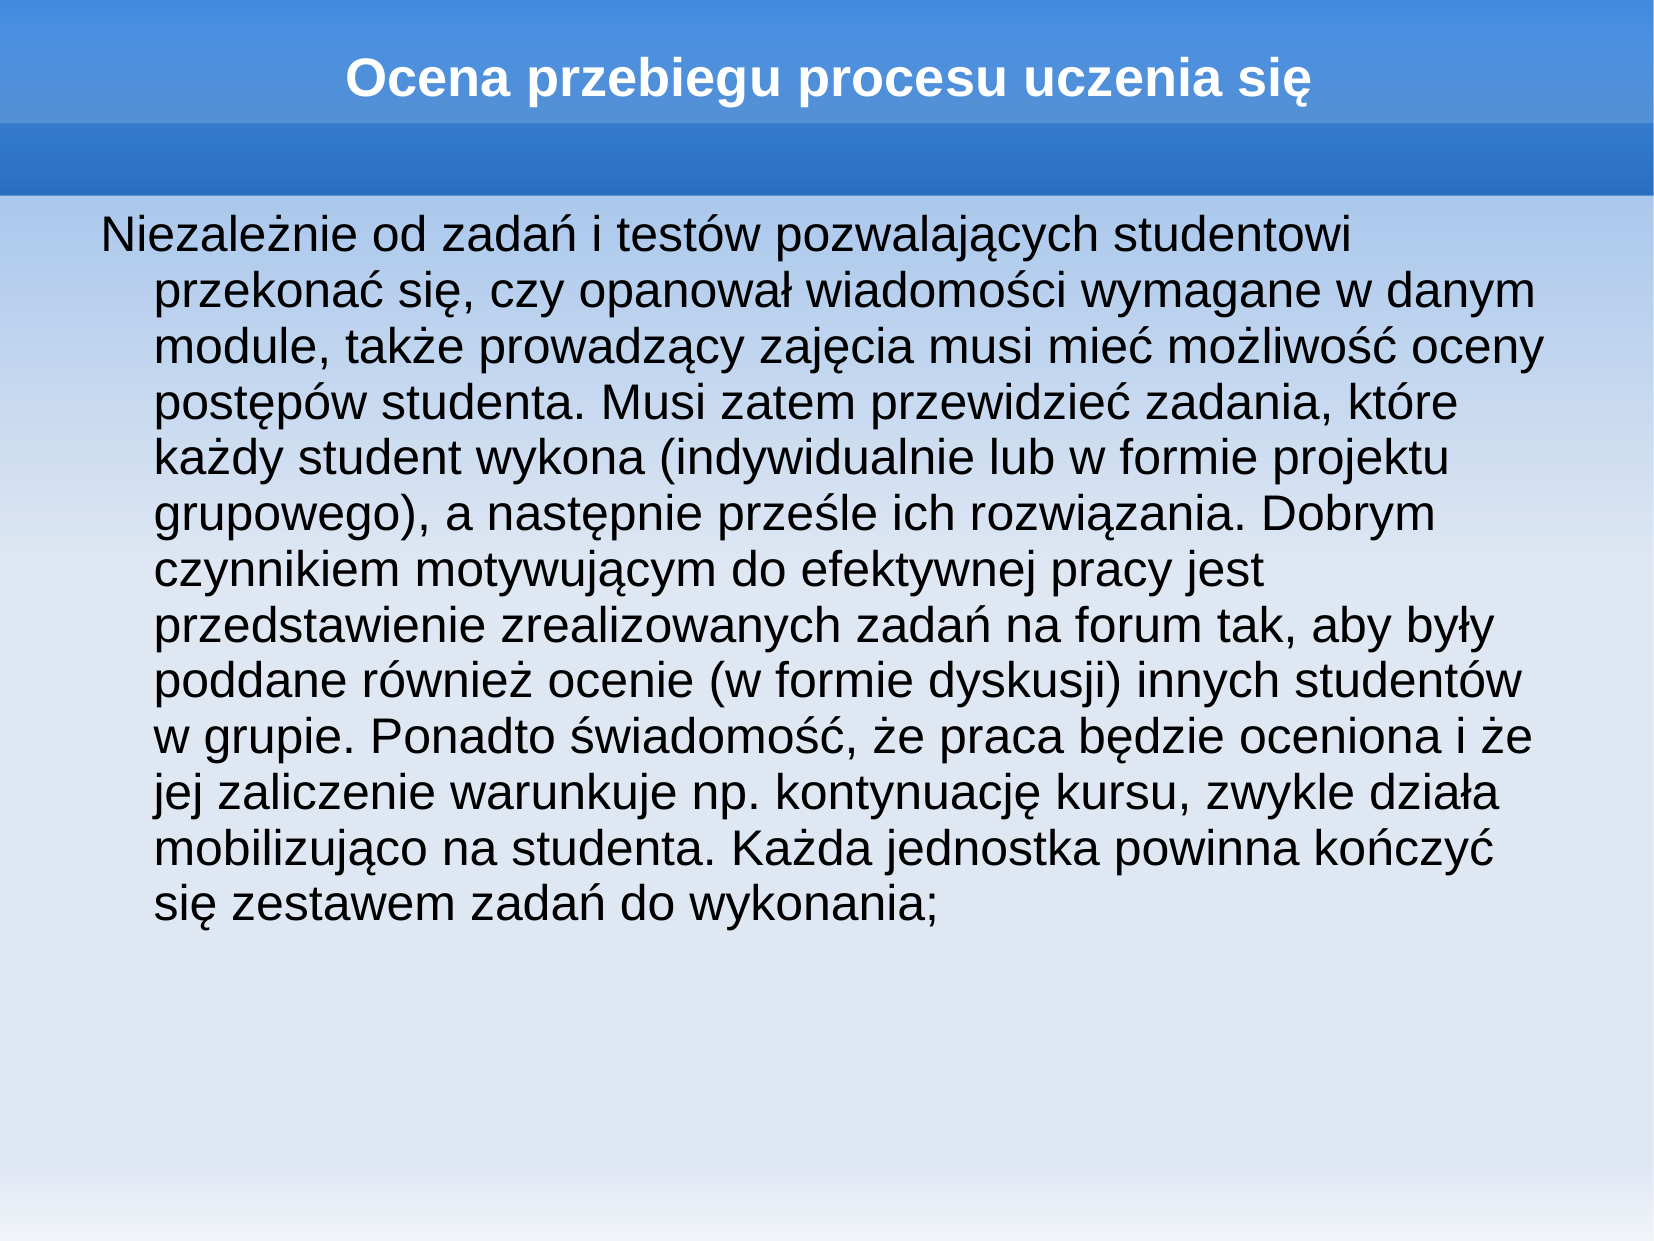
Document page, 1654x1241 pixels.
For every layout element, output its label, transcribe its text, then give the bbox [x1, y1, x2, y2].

picture [0, 0, 1654, 1241]
title Ocena przebiegu procesu uczenia się [76, 7, 1565, 148]
list Niezależnie od zadań i testów pozwalających studentowi przekonać się, czy opanował wiadomości wymagane w danym module, także prowadzący zajęcia musi mieć możliwość oceny postępów studenta. Musi zatem przewidzieć zadania, które każdy student wykona (indywidualnie lub w formie projektu grupowego), a następnie prześle ich rozwiązania. Dobrym czynnikiem motywującym do efektywnej pracy jest przedstawienie zrealizowanych zadań na forum tak, aby były poddane również ocenie (w formie dyskusji) innych studentów w grupie. Ponadto świadomość, że praca będzie oceniona i że jej zaliczenie warunkuje np. kontynuację kursu, zwykle działa mobilizująco na studenta. Każda jednostka powinna kończyć się zestawem zadań do wykonania; [82, 206, 1571, 1097]
